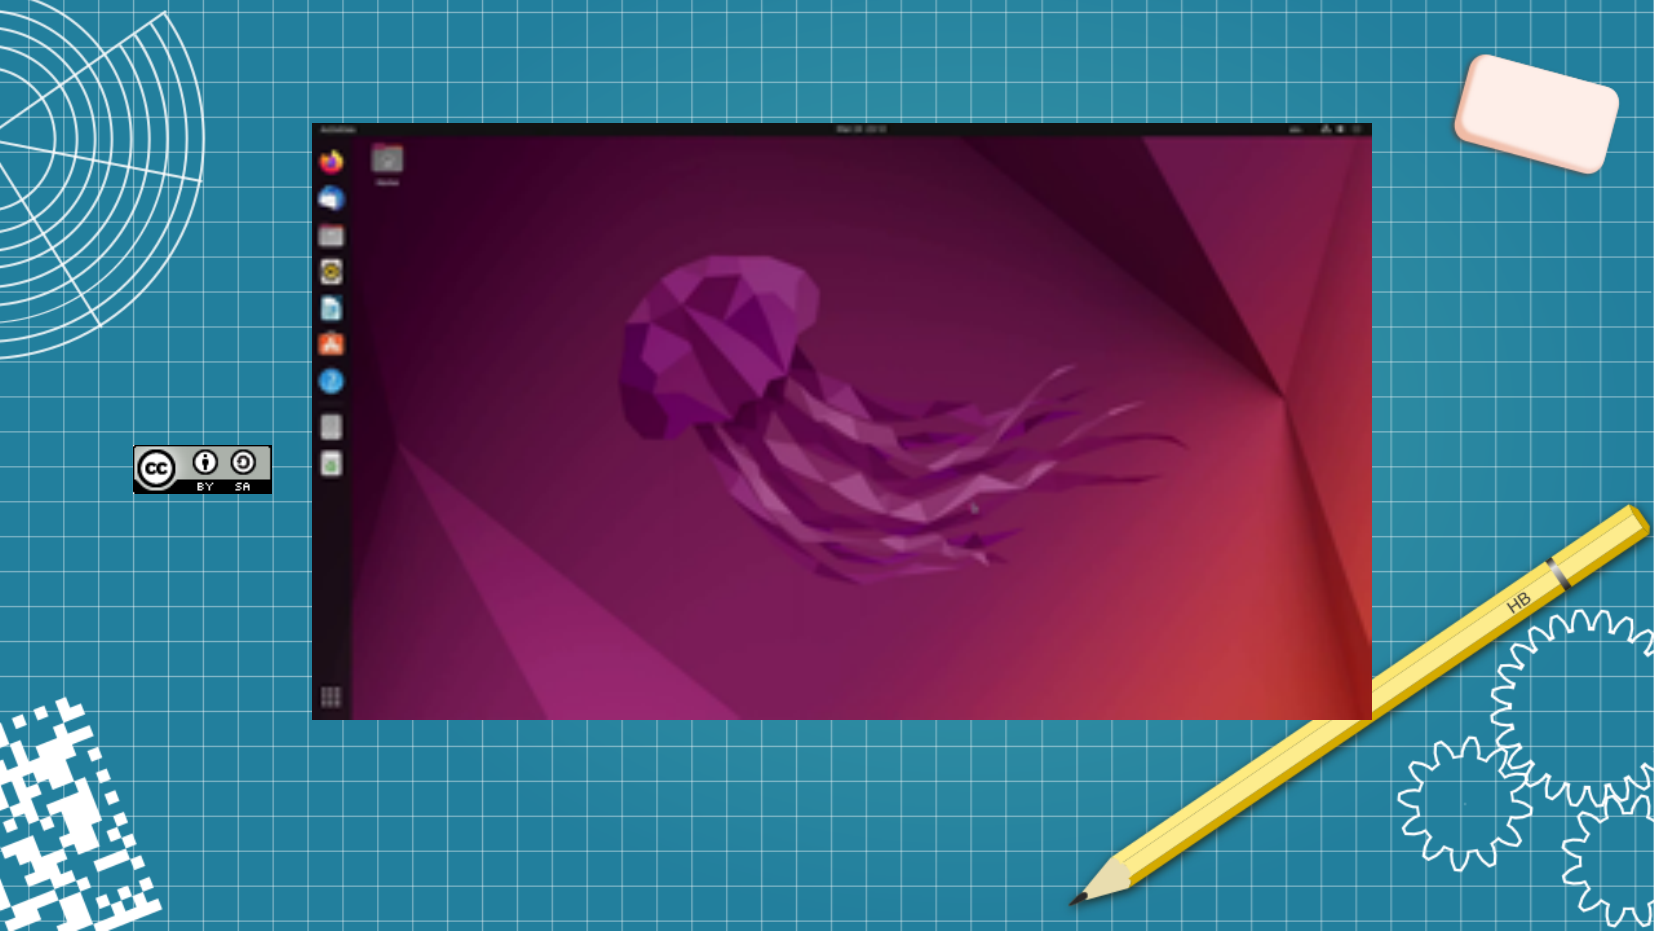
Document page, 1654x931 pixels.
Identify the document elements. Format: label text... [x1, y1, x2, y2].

picture [0, 0, 1654, 931]
title . [1372, 389, 1571, 546]
